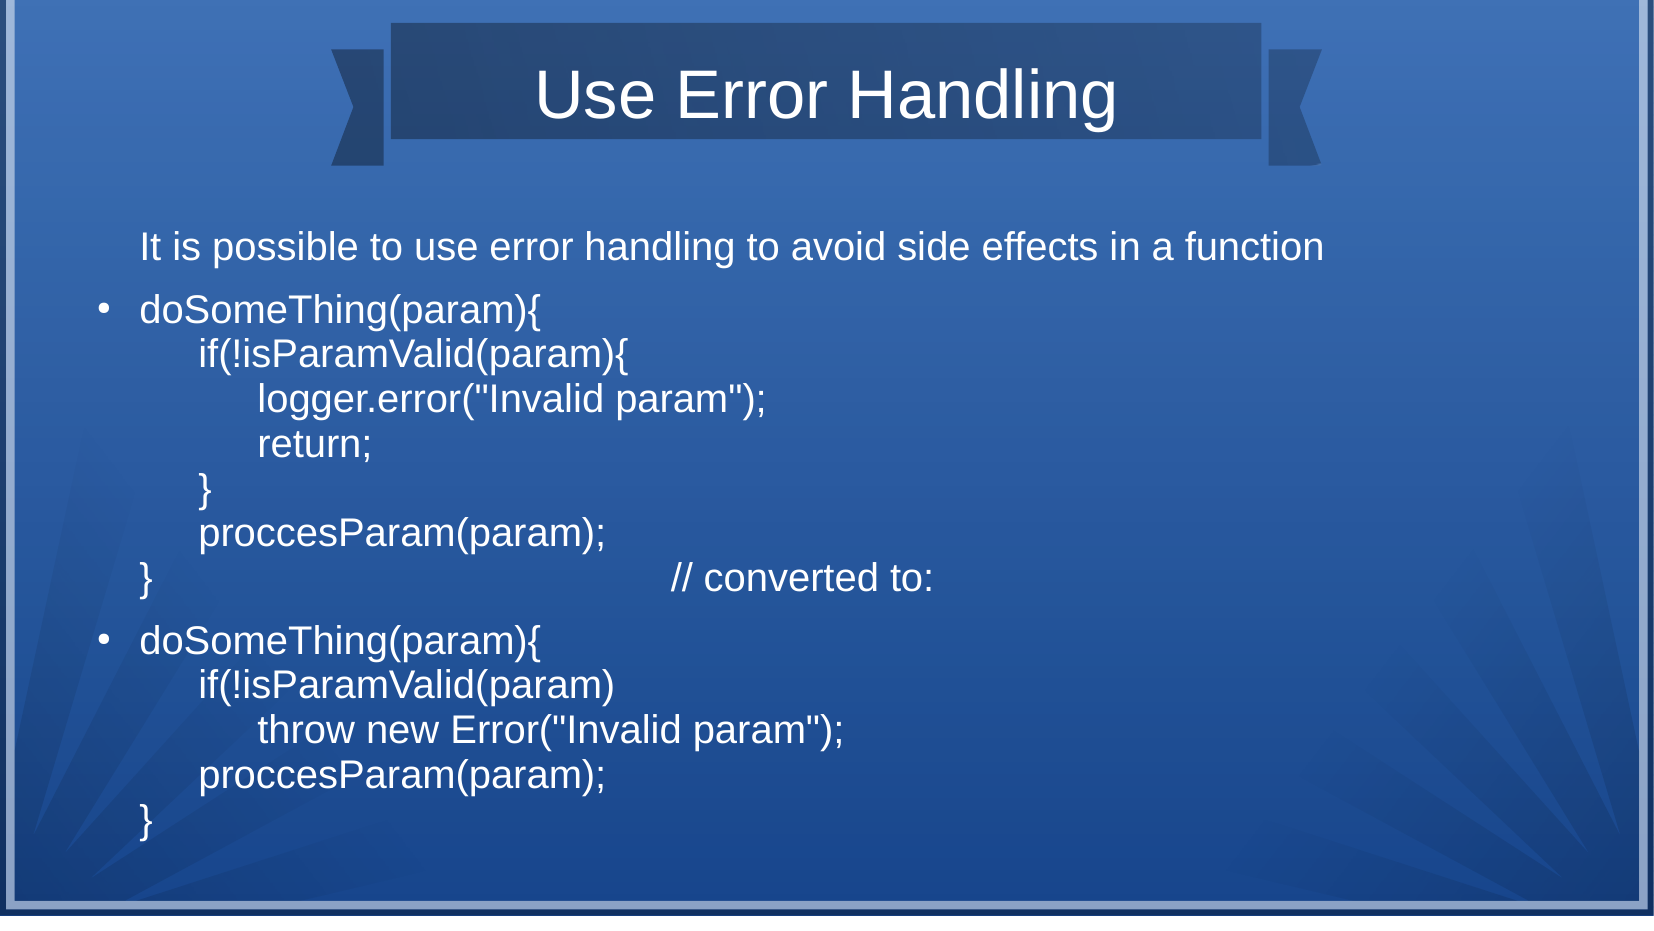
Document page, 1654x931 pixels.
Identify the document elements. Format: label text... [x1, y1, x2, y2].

title Use Error Handling [389, 35, 1264, 154]
list It is possible to use error handling to avoid side effects in a function doSomeThing(param){ if(!isParamValid(param){ logger.error("Invalid param"); return; } proccesParam(param); } // converted to: doSomeThing(param){ if(!isParamValid(param) throw new Error("Invalid param"); proccesParam(param); } [82, 224, 1571, 848]
